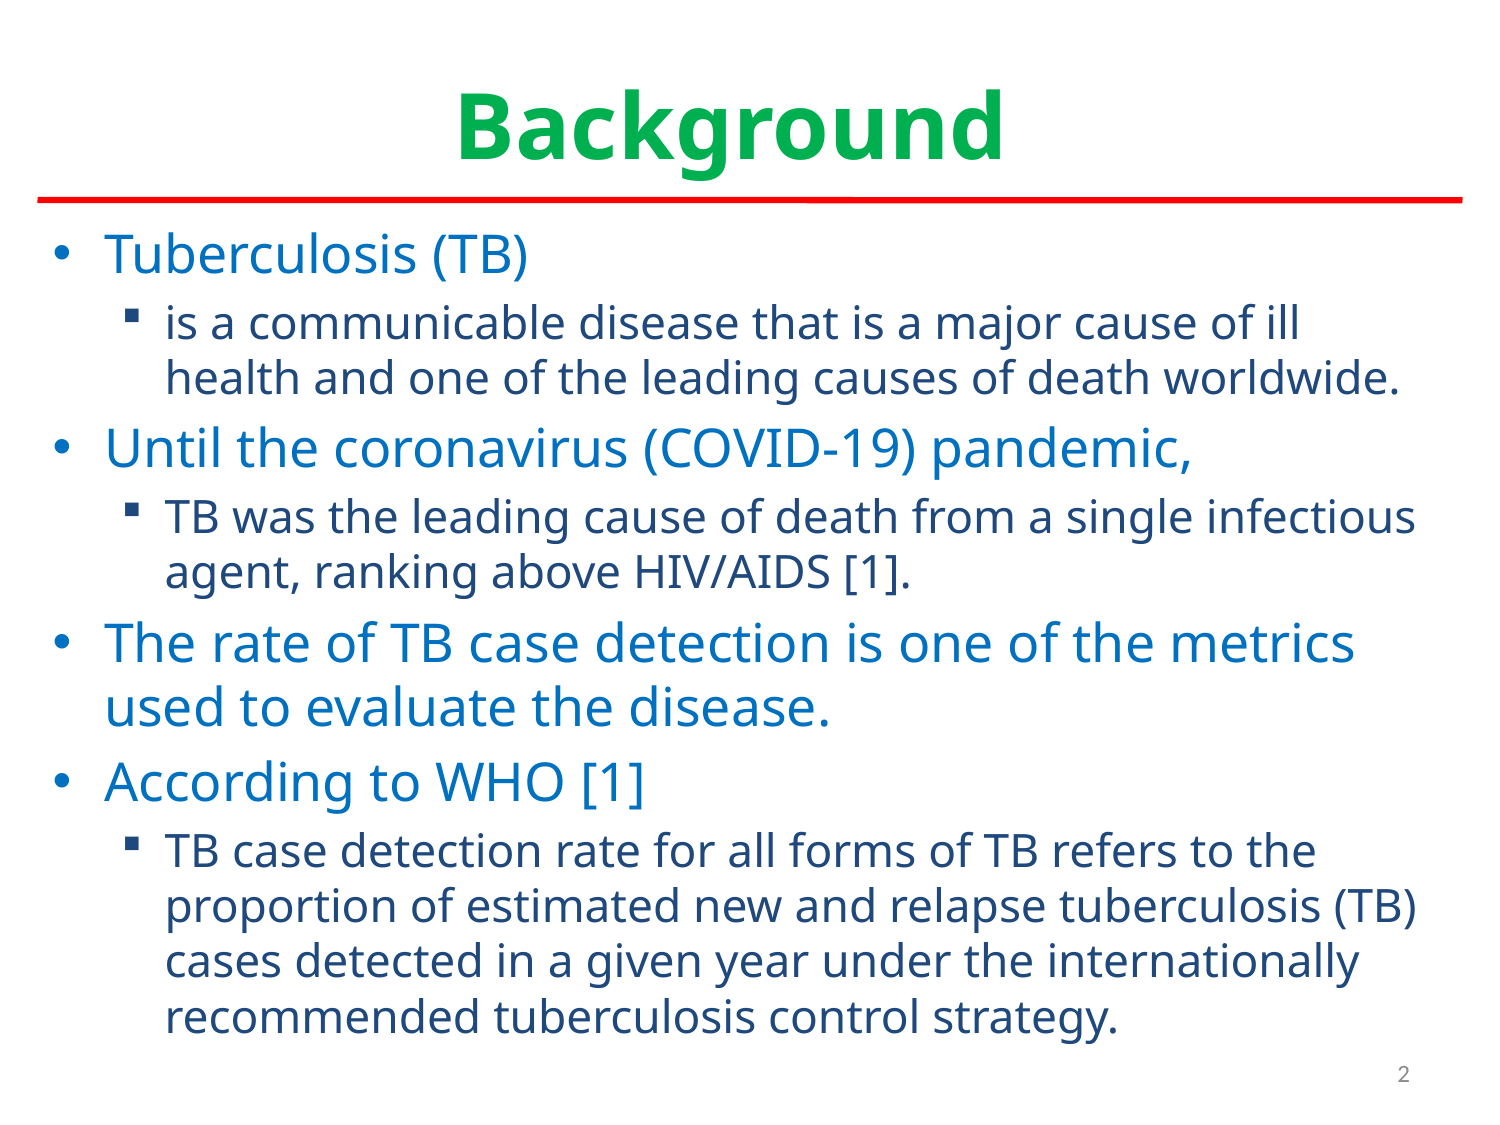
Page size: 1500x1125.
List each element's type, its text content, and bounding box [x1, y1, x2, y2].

list Tuberculosis (TB) is a communicable disease that is a major cause of ill health and one of the leading causes of death worldwide. Until the coronavirus (COVID-19) pandemic, TB was the leading cause of death from a single infectious agent, ranking above HIV/AIDS [1]. The rate of TB case detection is one of the metrics used to evaluate the disease. According to WHO [1] TB case detection rate for all forms of TB refers to the proportion of estimated new and relapse tuberculosis (TB) cases detected in a given year under the internationally recommended tuberculosis control strategy. [37, 212, 1463, 1063]
title Background [37, 45, 1425, 200]
